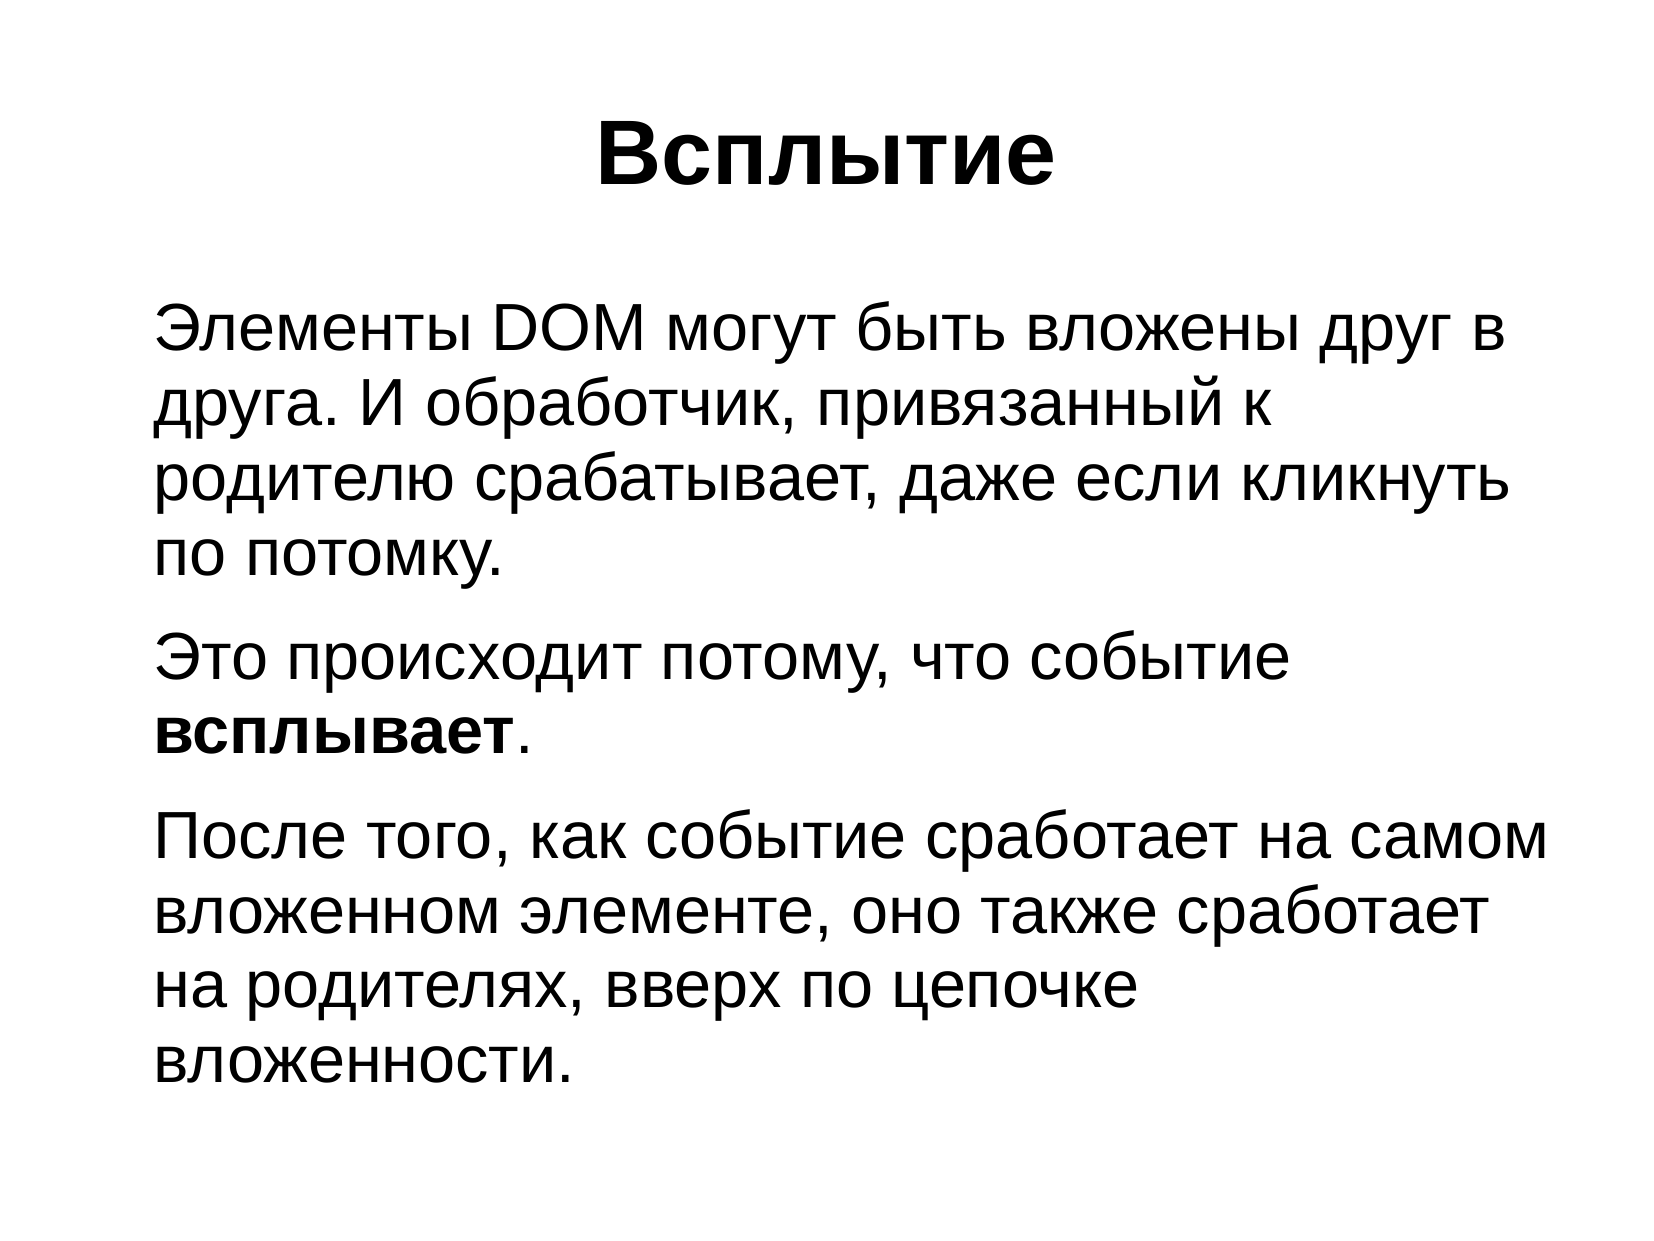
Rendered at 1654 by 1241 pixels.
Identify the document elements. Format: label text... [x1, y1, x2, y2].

list Элементы DOM могут быть вложены друг в друга. И обработчик, привязанный к родителю срабатывает, даже если кликнуть по потомку. Это происходит потому, что событие всплывает. После того, как событие сработает на самом вложенном элементе, оно также сработает на родителях, вверх по цепочке вложенности. [82, 290, 1571, 1109]
title Всплытие [82, 49, 1571, 257]
